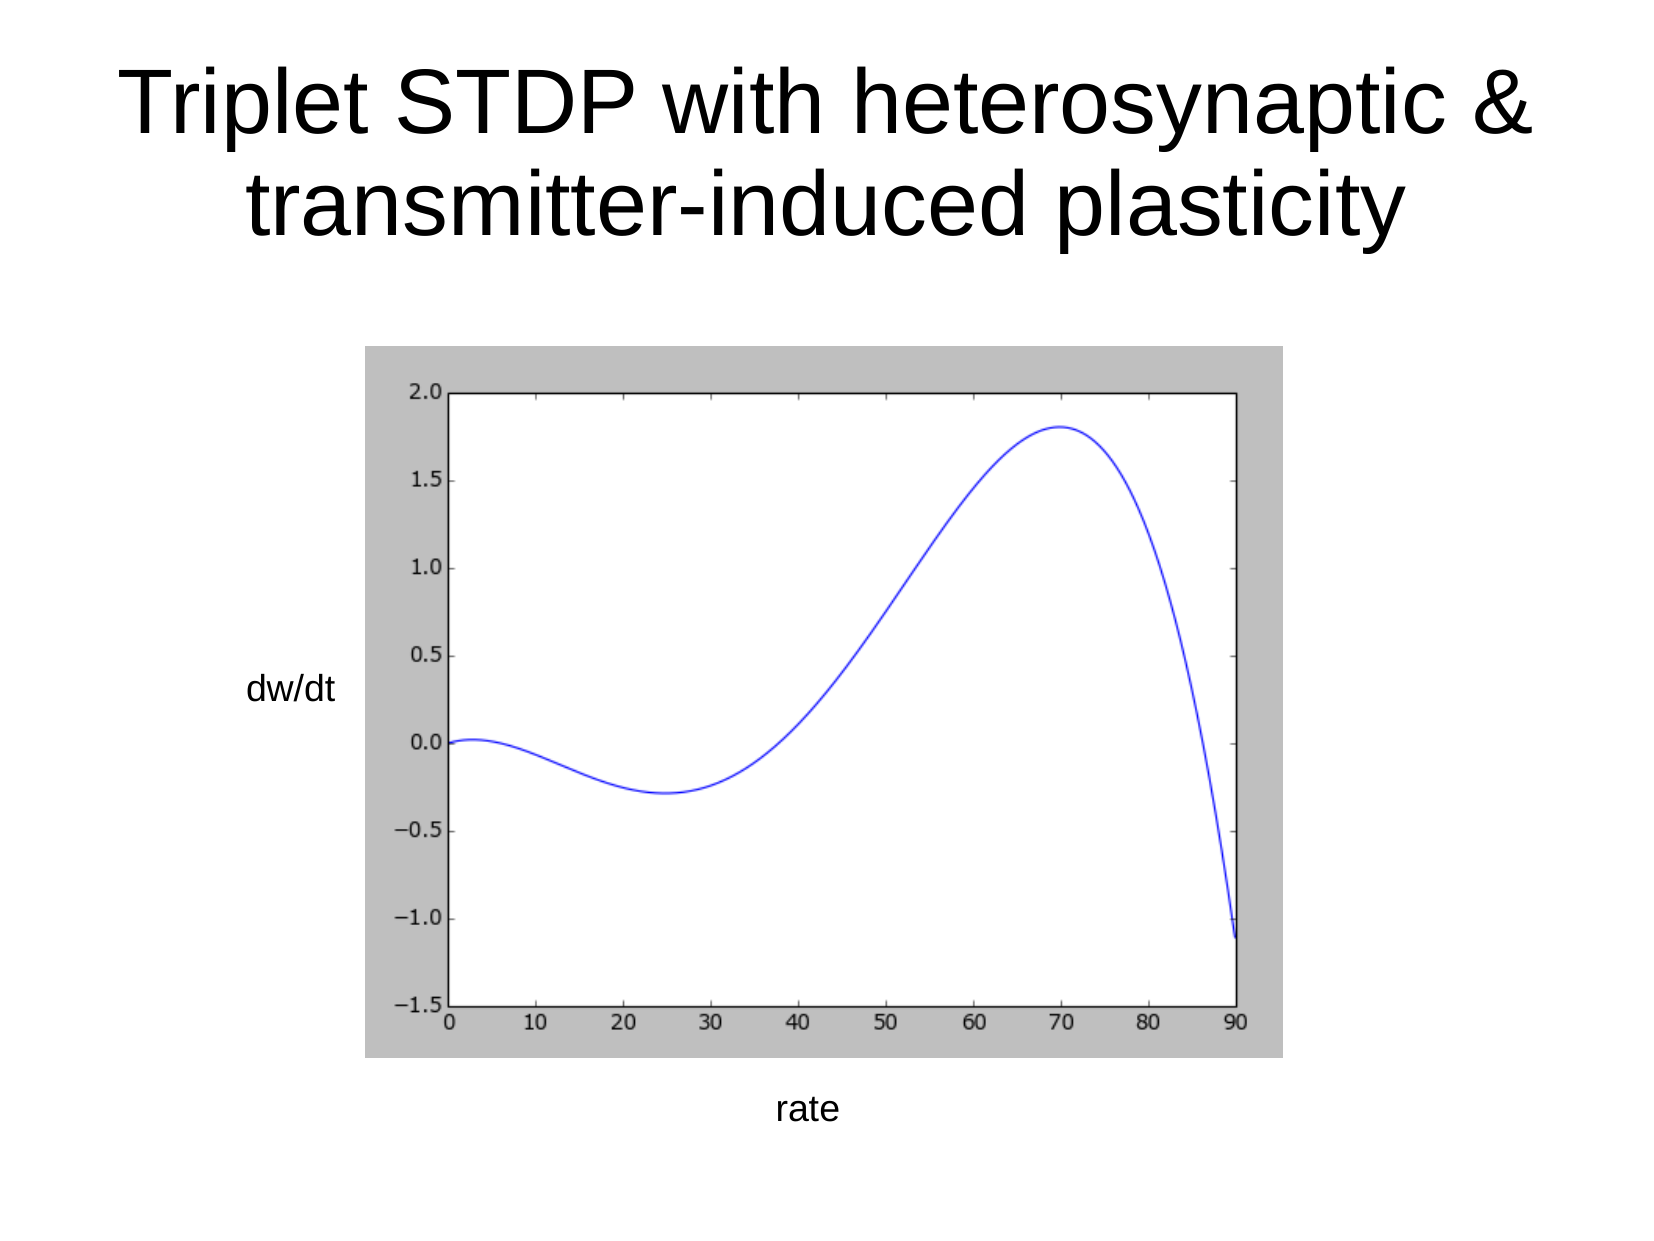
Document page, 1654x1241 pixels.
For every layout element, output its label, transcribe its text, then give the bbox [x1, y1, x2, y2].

text_box dw/dt [231, 660, 351, 717]
picture [365, 346, 1283, 1058]
text_box rate [760, 1080, 856, 1137]
title Triplet STDP with heterosynaptic & transmitter-induced plasticity [82, 49, 1571, 257]
